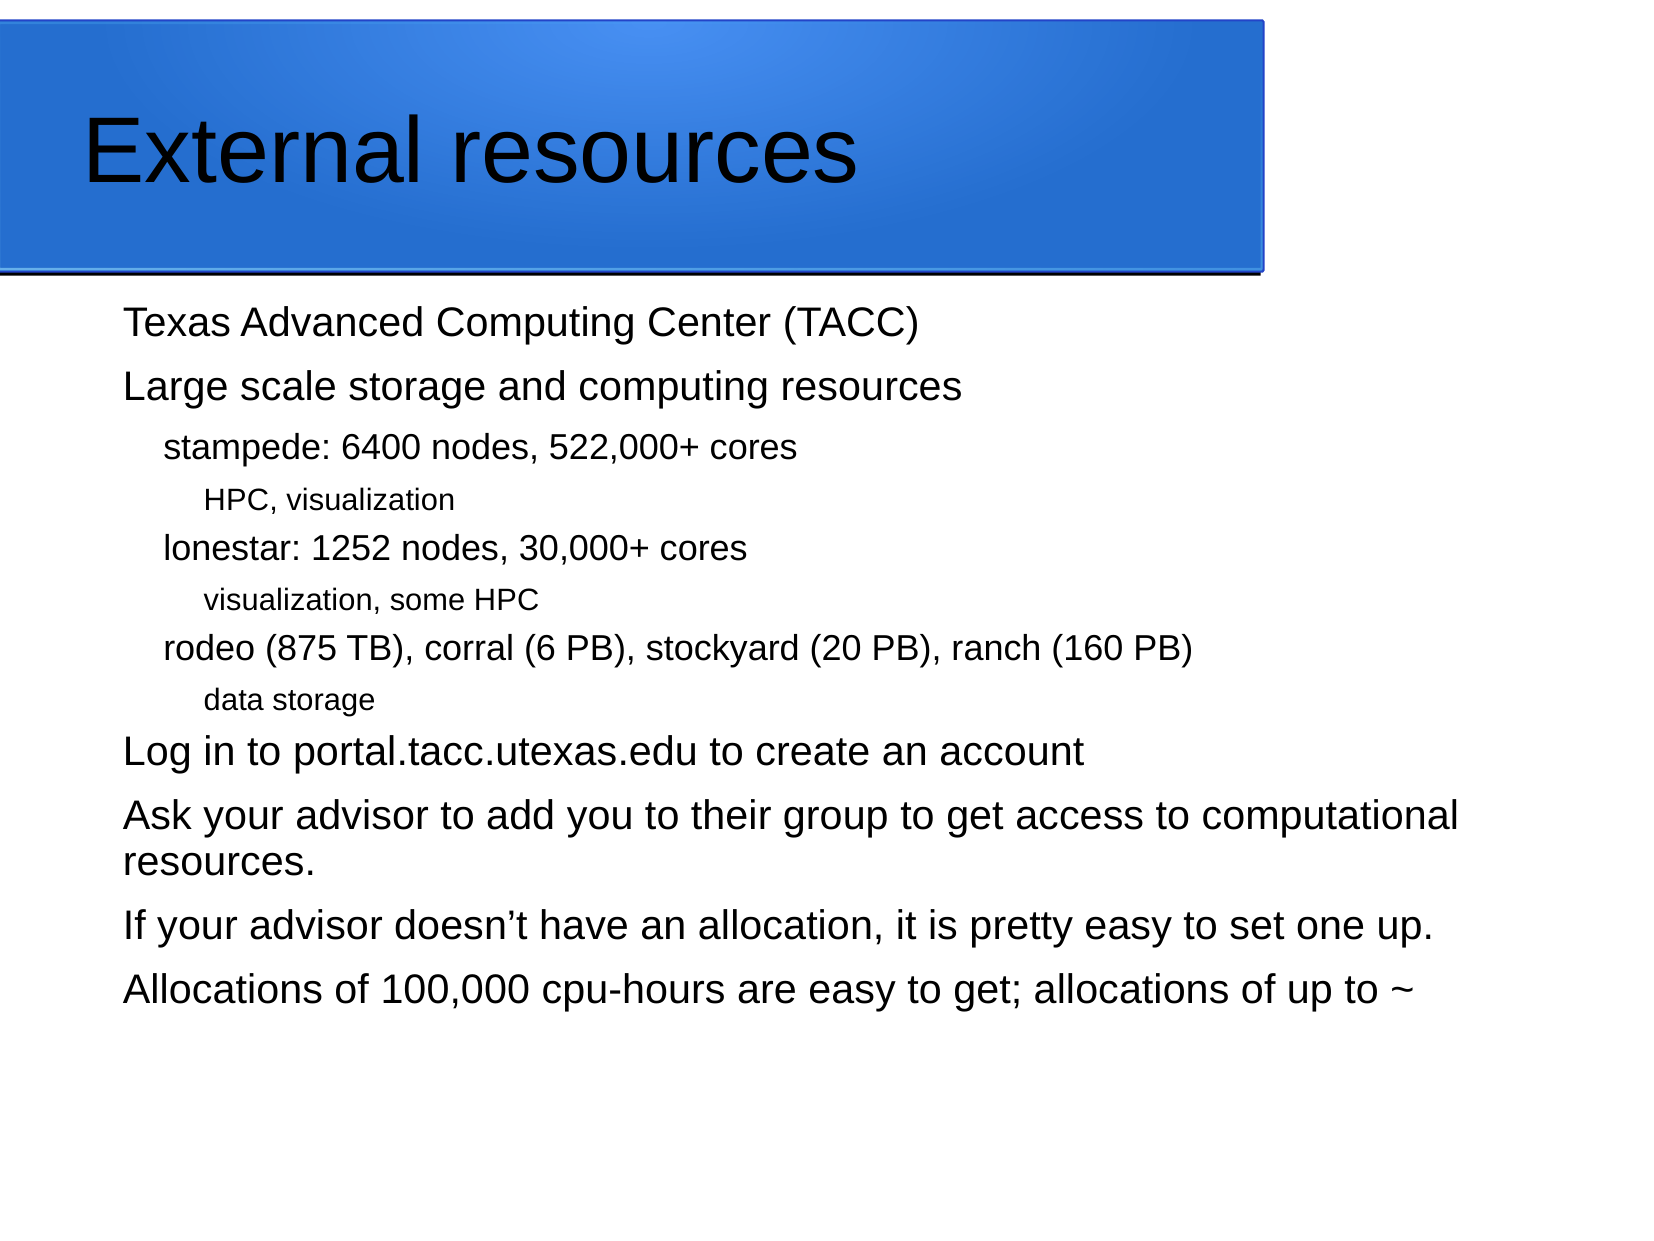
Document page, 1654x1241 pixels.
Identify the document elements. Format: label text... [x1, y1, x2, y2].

list Texas Advanced Computing Center (TACC) Large scale storage and computing resources stampede: 6400 nodes, 522,000+ cores HPC, visualization lonestar: 1252 nodes, 30,000+ cores visualization, some HPC rodeo (875 TB), corral (6 PB), stockyard (20 PB), ranch (160 PB) data storage Log in to portal.tacc.utexas.edu to create an account Ask your advisor to add you to their group to get access to computational resources. If your advisor doesn’t have an allocation, it is pretty easy to set one up. Allocations of 100,000 cpu-hours are easy to get; allocations of up to ~ [82, 299, 1571, 1019]
title External resources [82, 47, 1234, 253]
